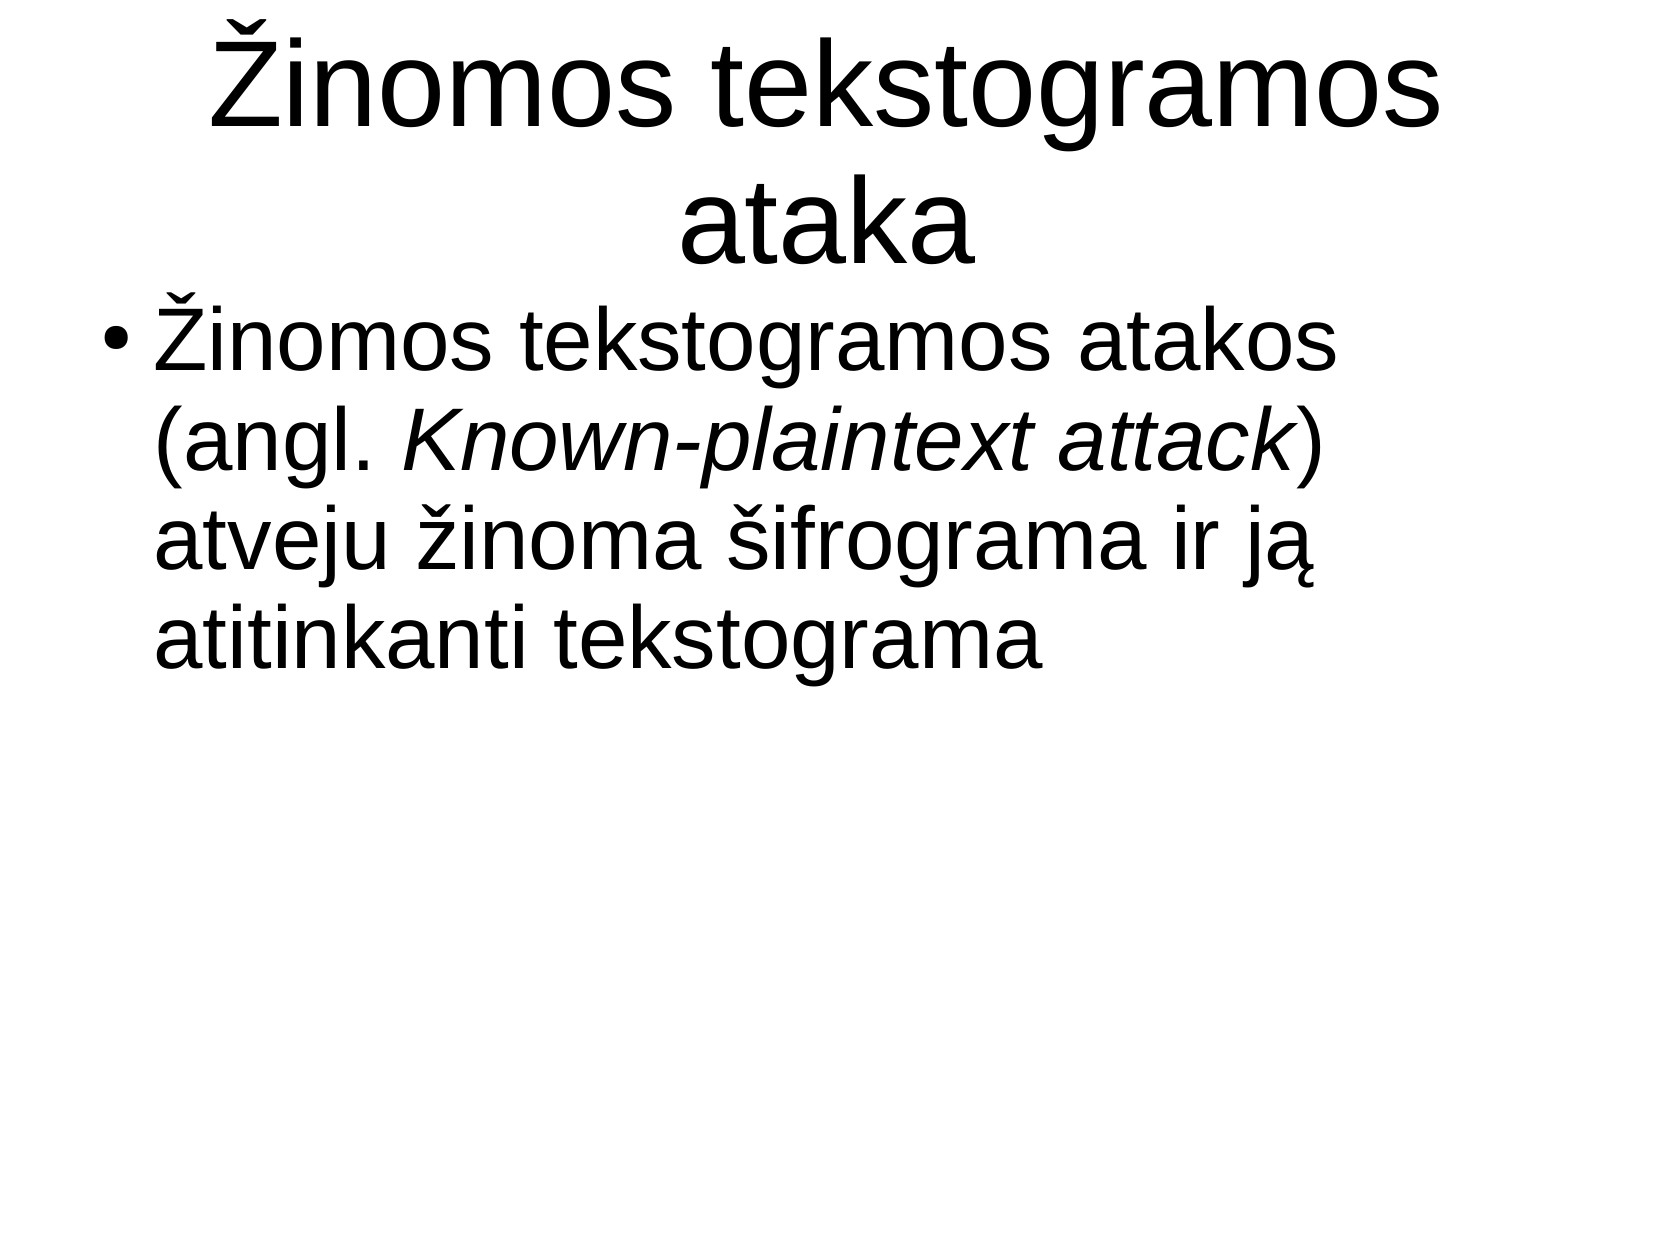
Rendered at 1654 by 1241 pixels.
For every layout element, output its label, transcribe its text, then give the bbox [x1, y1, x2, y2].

list Žinomos tekstogramos atakos (angl. Known-plaintext attack) atveju žinoma šifrograma ir ją atitinkanti tekstograma [82, 290, 1571, 1010]
title Žinomos tekstogramos ataka [82, 16, 1571, 290]
